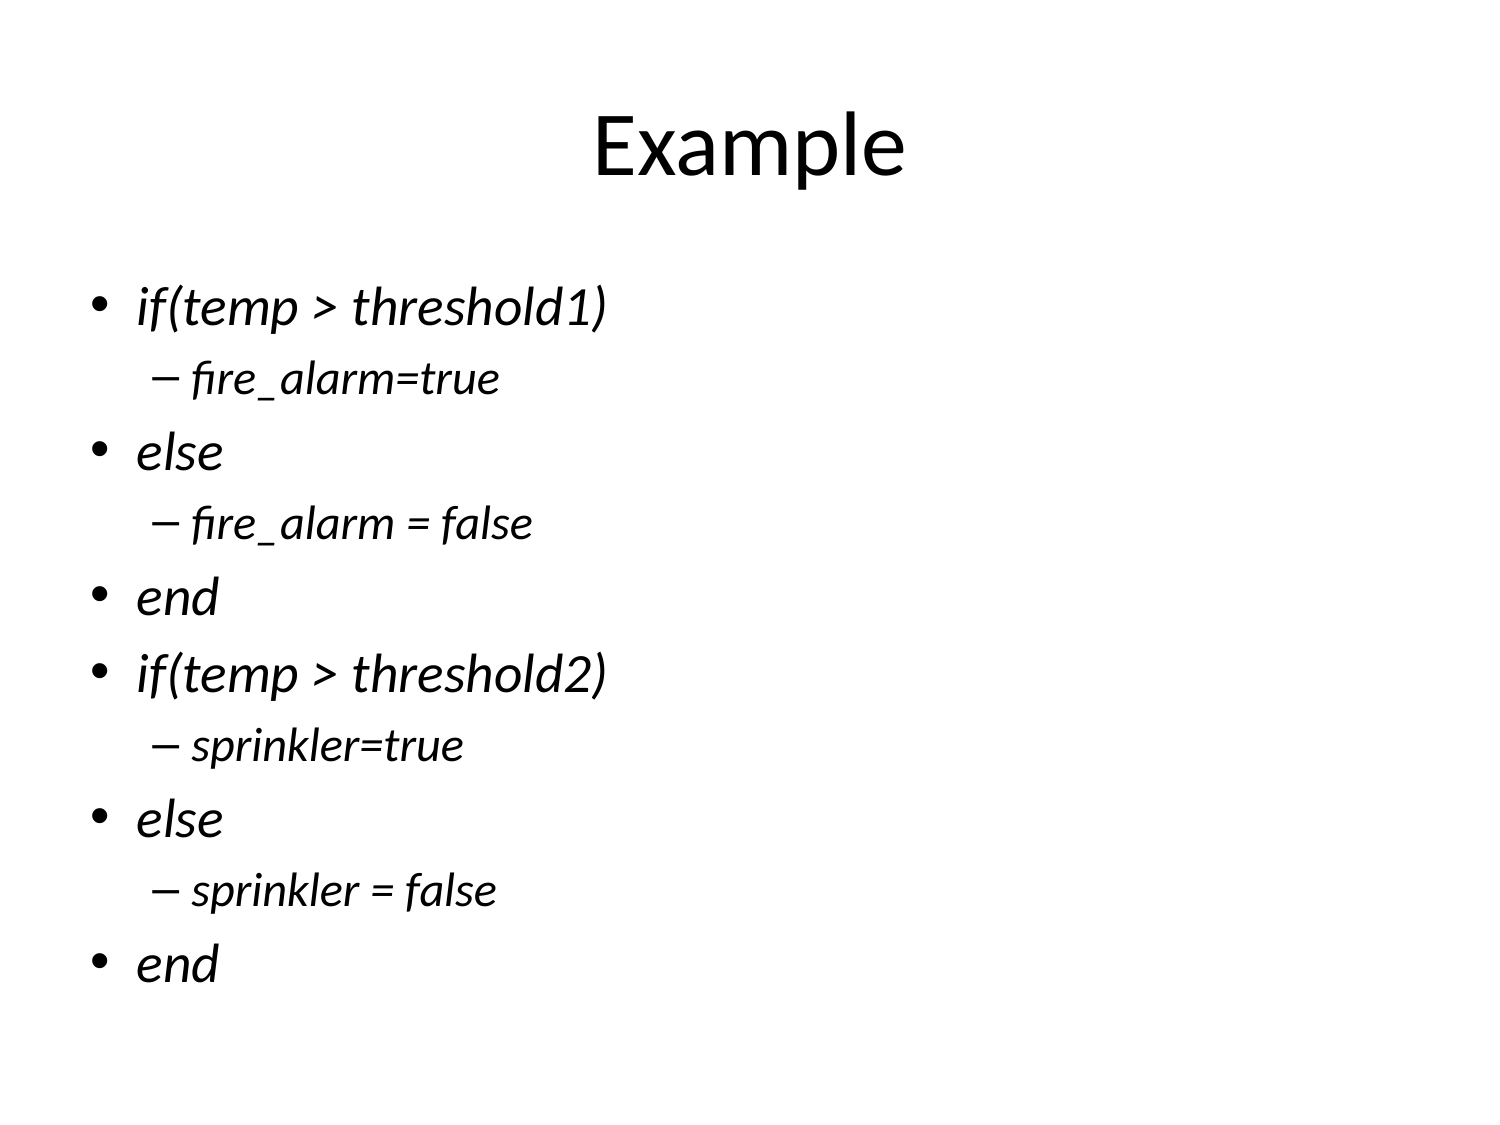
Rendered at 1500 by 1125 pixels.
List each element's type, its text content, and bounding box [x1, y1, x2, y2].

title Example [75, 45, 1425, 233]
list if(temp > threshold1) fire_alarm=true else fire_alarm = false end if(temp > threshold2) sprinkler=true else sprinkler = false end [75, 262, 1425, 1005]
